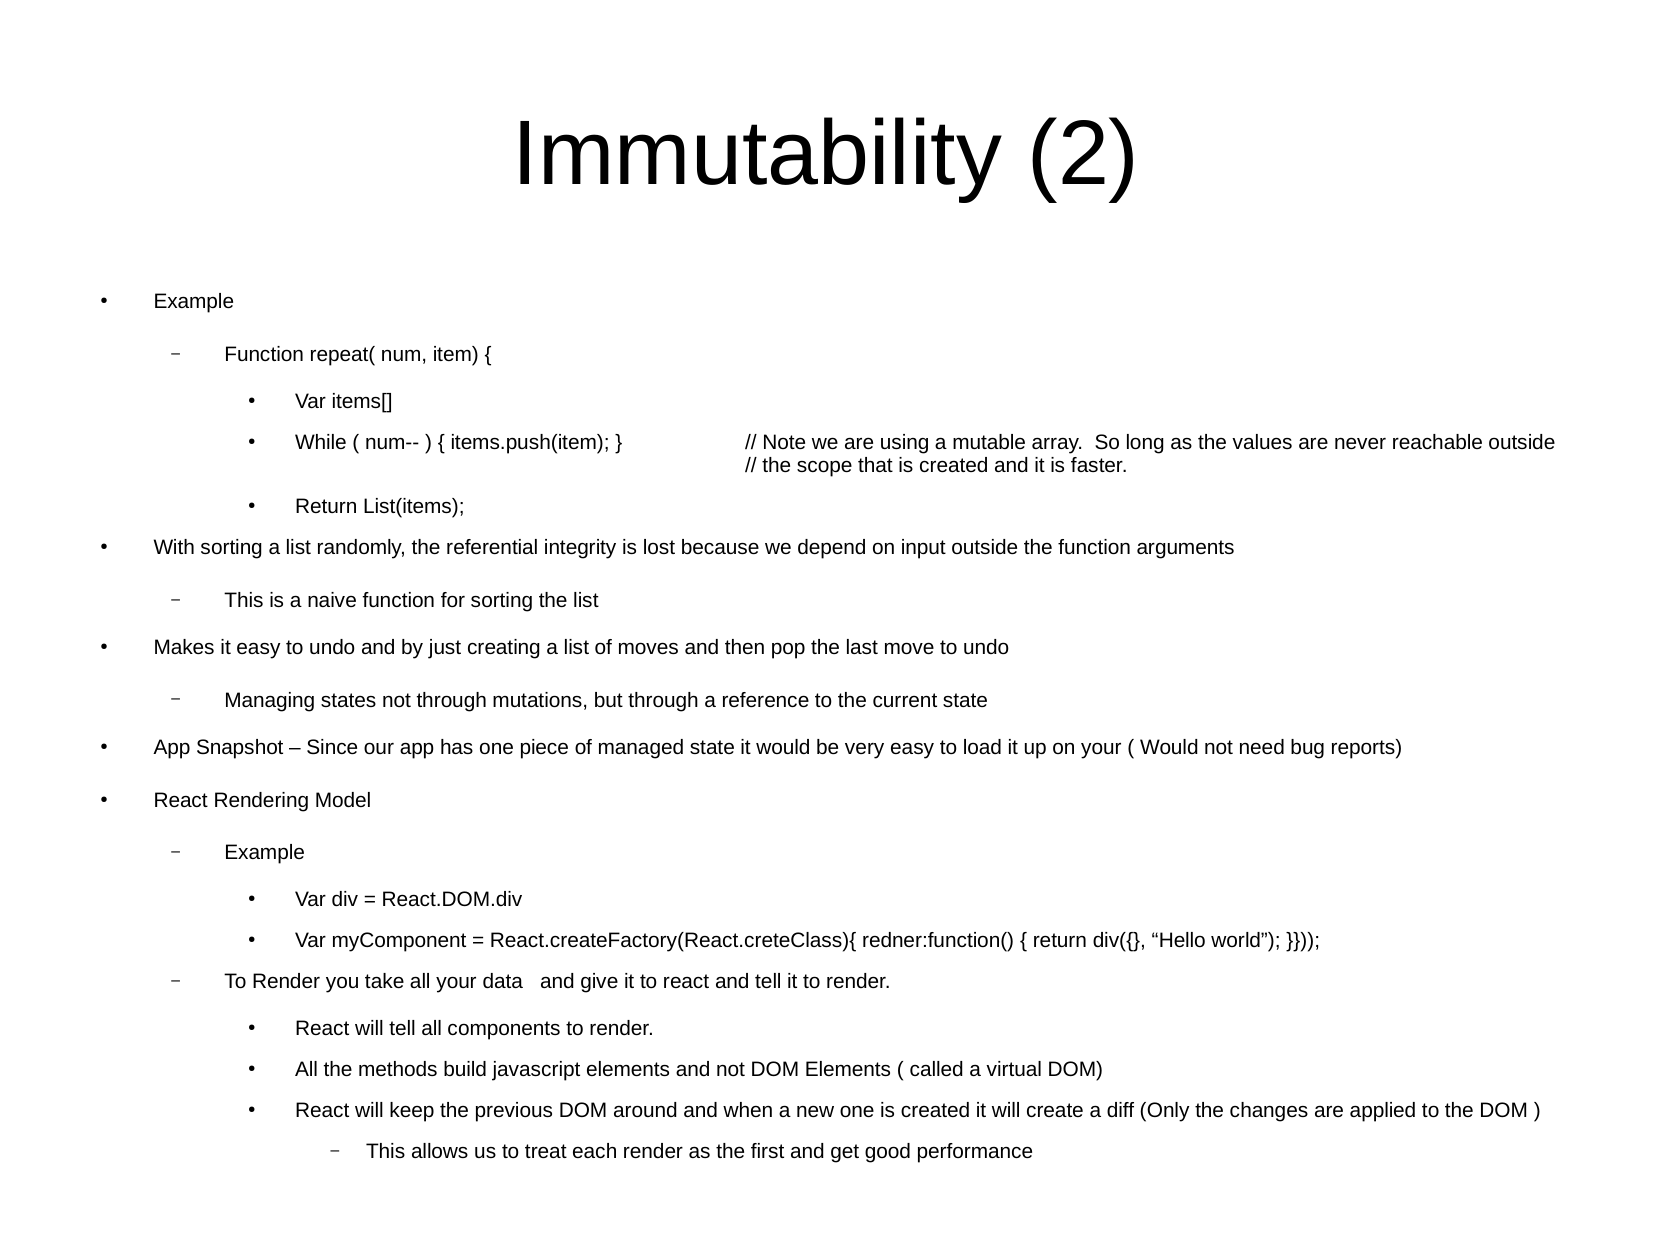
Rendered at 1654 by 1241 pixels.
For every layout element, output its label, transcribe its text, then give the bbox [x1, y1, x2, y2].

list Example Function repeat( num, item) { Var items[] While ( num-- ) { items.push(item); } // Note we are using a mutable array. So long as the values are never reachable outside // the scope that is created and it is faster. Return List(items); With sorting a list randomly, the referential integrity is lost because we depend on input outside the function arguments This is a naive function for sorting the list Makes it easy to undo and by just creating a list of moves and then pop the last move to undo Managing states not through mutations, but through a reference to the current state App Snapshot – Since our app has one piece of managed state it would be very easy to load it up on your ( Would not need bug reports) React Rendering Model Example Var div = React.DOM.div Var myComponent = React.createFactory(React.creteClass){ redner:function() { return div({}, “Hello world”); }})); To Render you take all your data and give it to react and tell it to render. React will tell all components to render. All the methods build javascript elements and not DOM Elements ( called a virtual DOM) React will keep the previous DOM around and when a new one is created it will create a diff (Only the changes are applied to the DOM ) This allows us to treat each render as the first and get good performance [82, 290, 1571, 1231]
title Immutability (2) [82, 49, 1571, 257]
